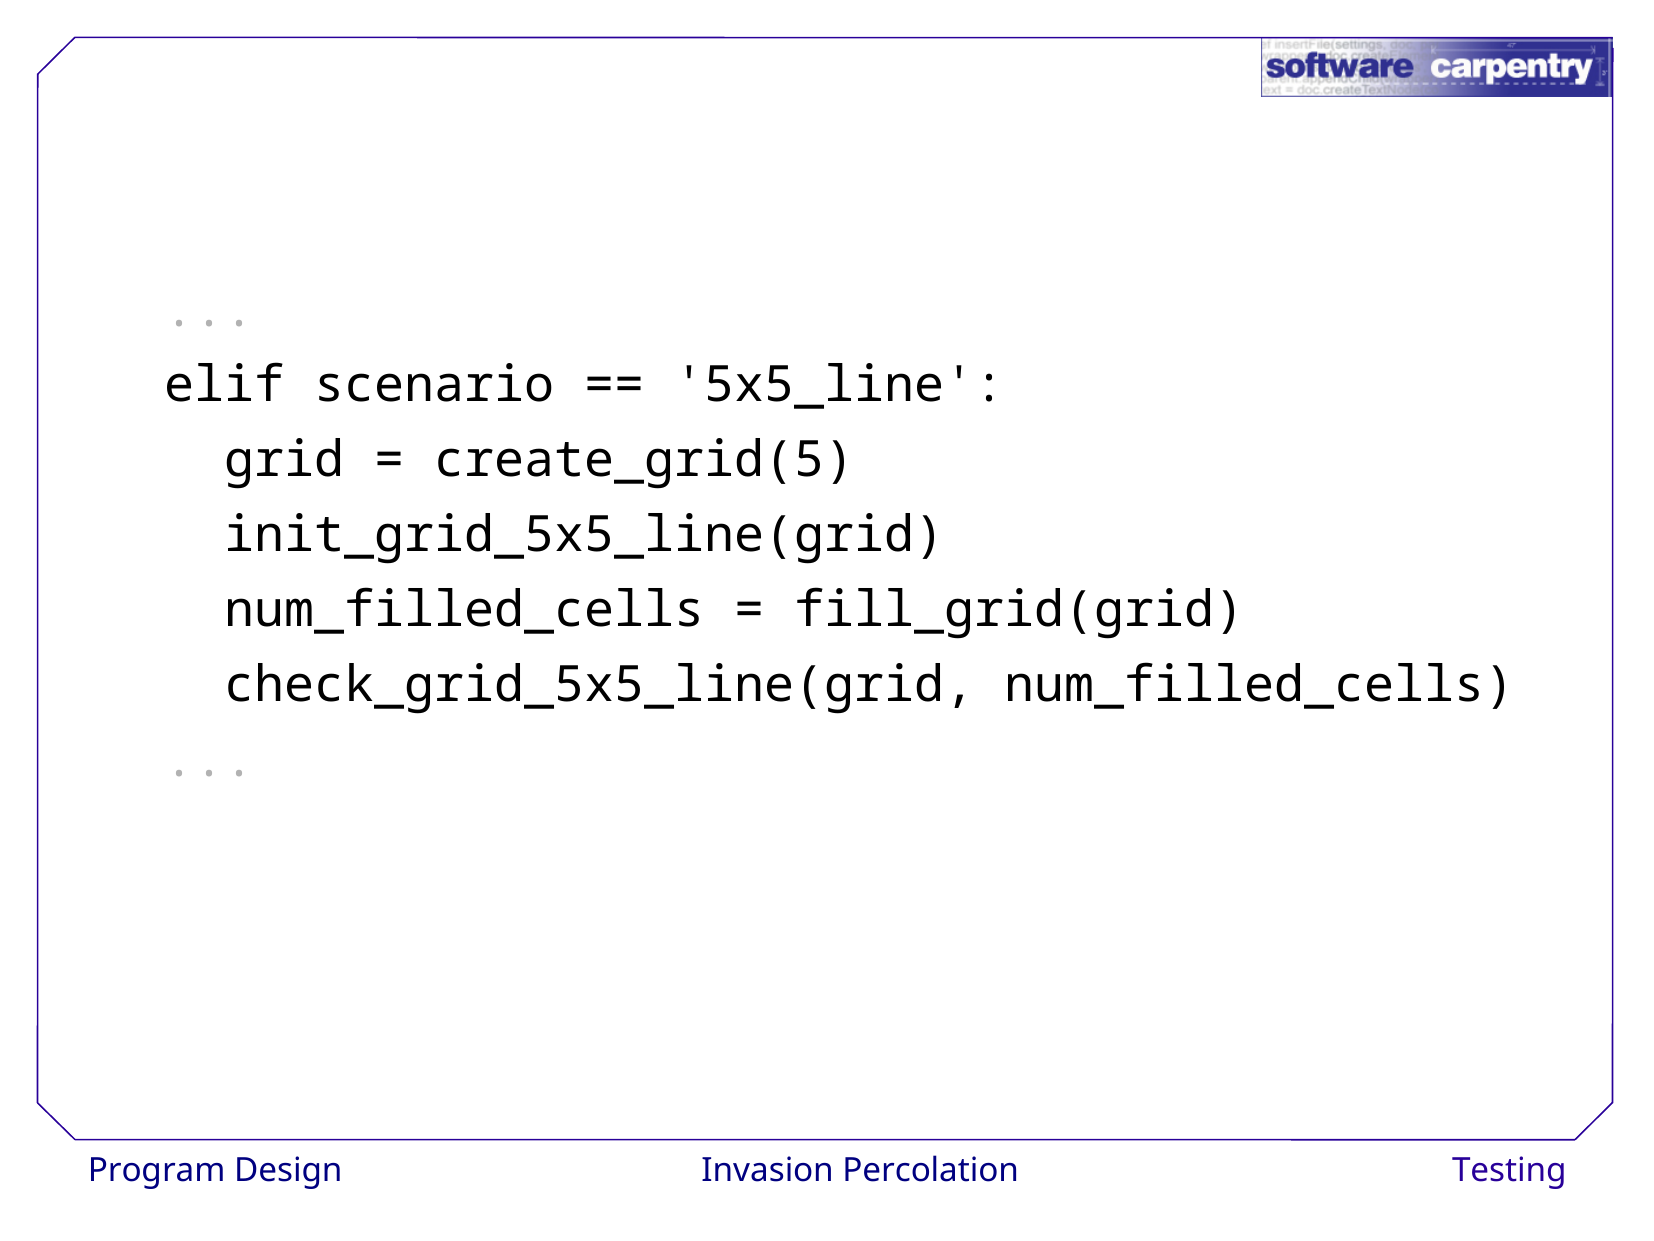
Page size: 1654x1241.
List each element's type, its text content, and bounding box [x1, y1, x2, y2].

text_box ... elif scenario == '5x5_line': grid = create_grid(5) init_grid_5x5_line(grid) num_filled_cells = fill_grid(grid) check_grid_5x5_line(grid, num_filled_cells) ... [89, 253, 1508, 1093]
picture [1261, 39, 1613, 97]
